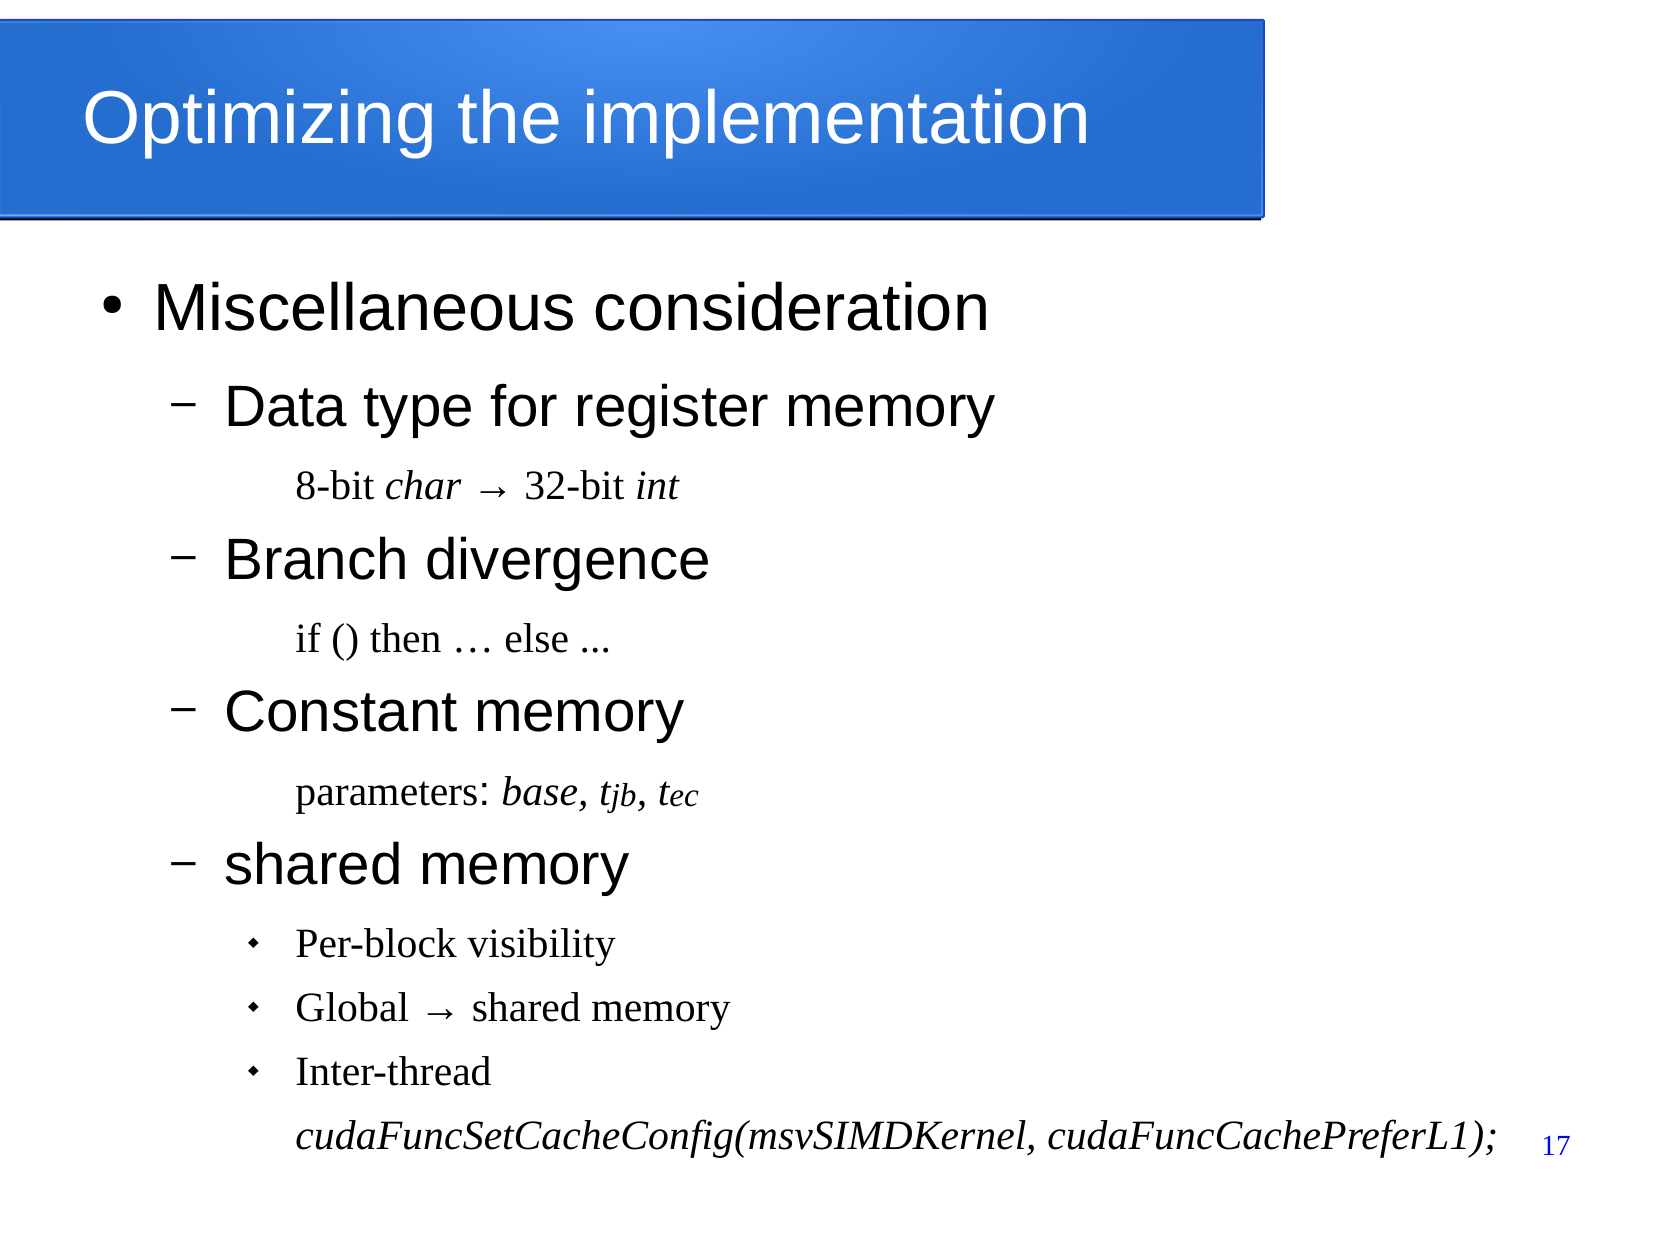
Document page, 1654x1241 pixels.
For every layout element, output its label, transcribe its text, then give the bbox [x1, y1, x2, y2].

list Miscellaneous consideration Data type for register memory 8-bit char → 32-bit int Branch divergence if () then … else ... Constant memory parameters: base, tjb, tec shared memory Per-block visibility Global → shared memory Inter-thread cudaFuncSetCacheConfig(msvSIMDKernel, cudaFuncCachePreferL1); [82, 269, 1538, 1201]
title Optimizing the implementation [82, 25, 1250, 211]
